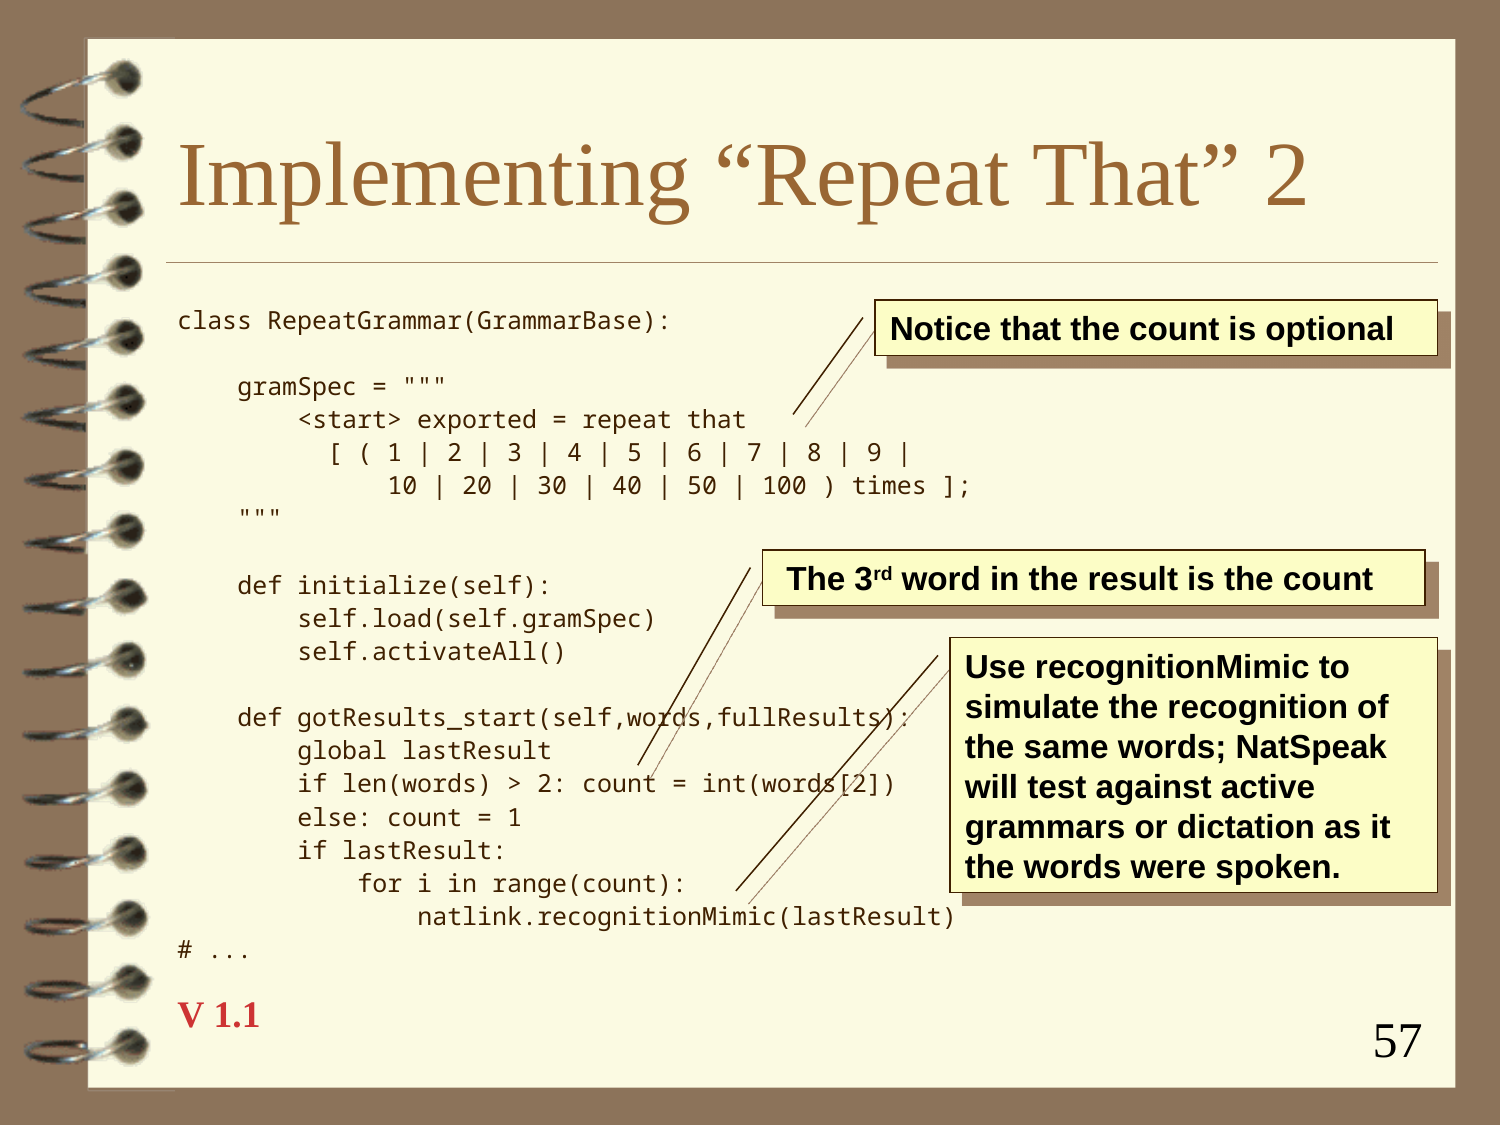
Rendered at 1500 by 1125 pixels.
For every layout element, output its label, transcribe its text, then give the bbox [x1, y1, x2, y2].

text_box Use recognitionMimic to simulate the recognition of the same words; NatSpeak will test against active grammars or dictation as it the words were spoken. [950, 637, 1438, 892]
list class RepeatGrammar(GrammarBase): gramSpec = """ <start> exported = repeat that [ ( 1 | 2 | 3 | 4 | 5 | 6 | 7 | 8 | 9 | 10 | 20 | 30 | 40 | 50 | 100 ) times ]; """ def initialize(self): self.load(self.gramSpec) self.activateAll() def gotResults_start(self,words,fullResults): global lastResult if len(words) > 2: count = int(words[2]) else: count = 1 if lastResult: for i in range(count): natlink.recognitionMimic(lastResult) # ... [162, 299, 1438, 976]
text_box The 3rd word in the result is the count [763, 550, 1425, 605]
text_box Notice that the count is optional [875, 300, 1438, 355]
picture [0, 0, 175, 1125]
text_box V 1.1 [162, 987, 288, 1051]
title Implementing “Repeat That” 2 [162, 74, 1438, 263]
